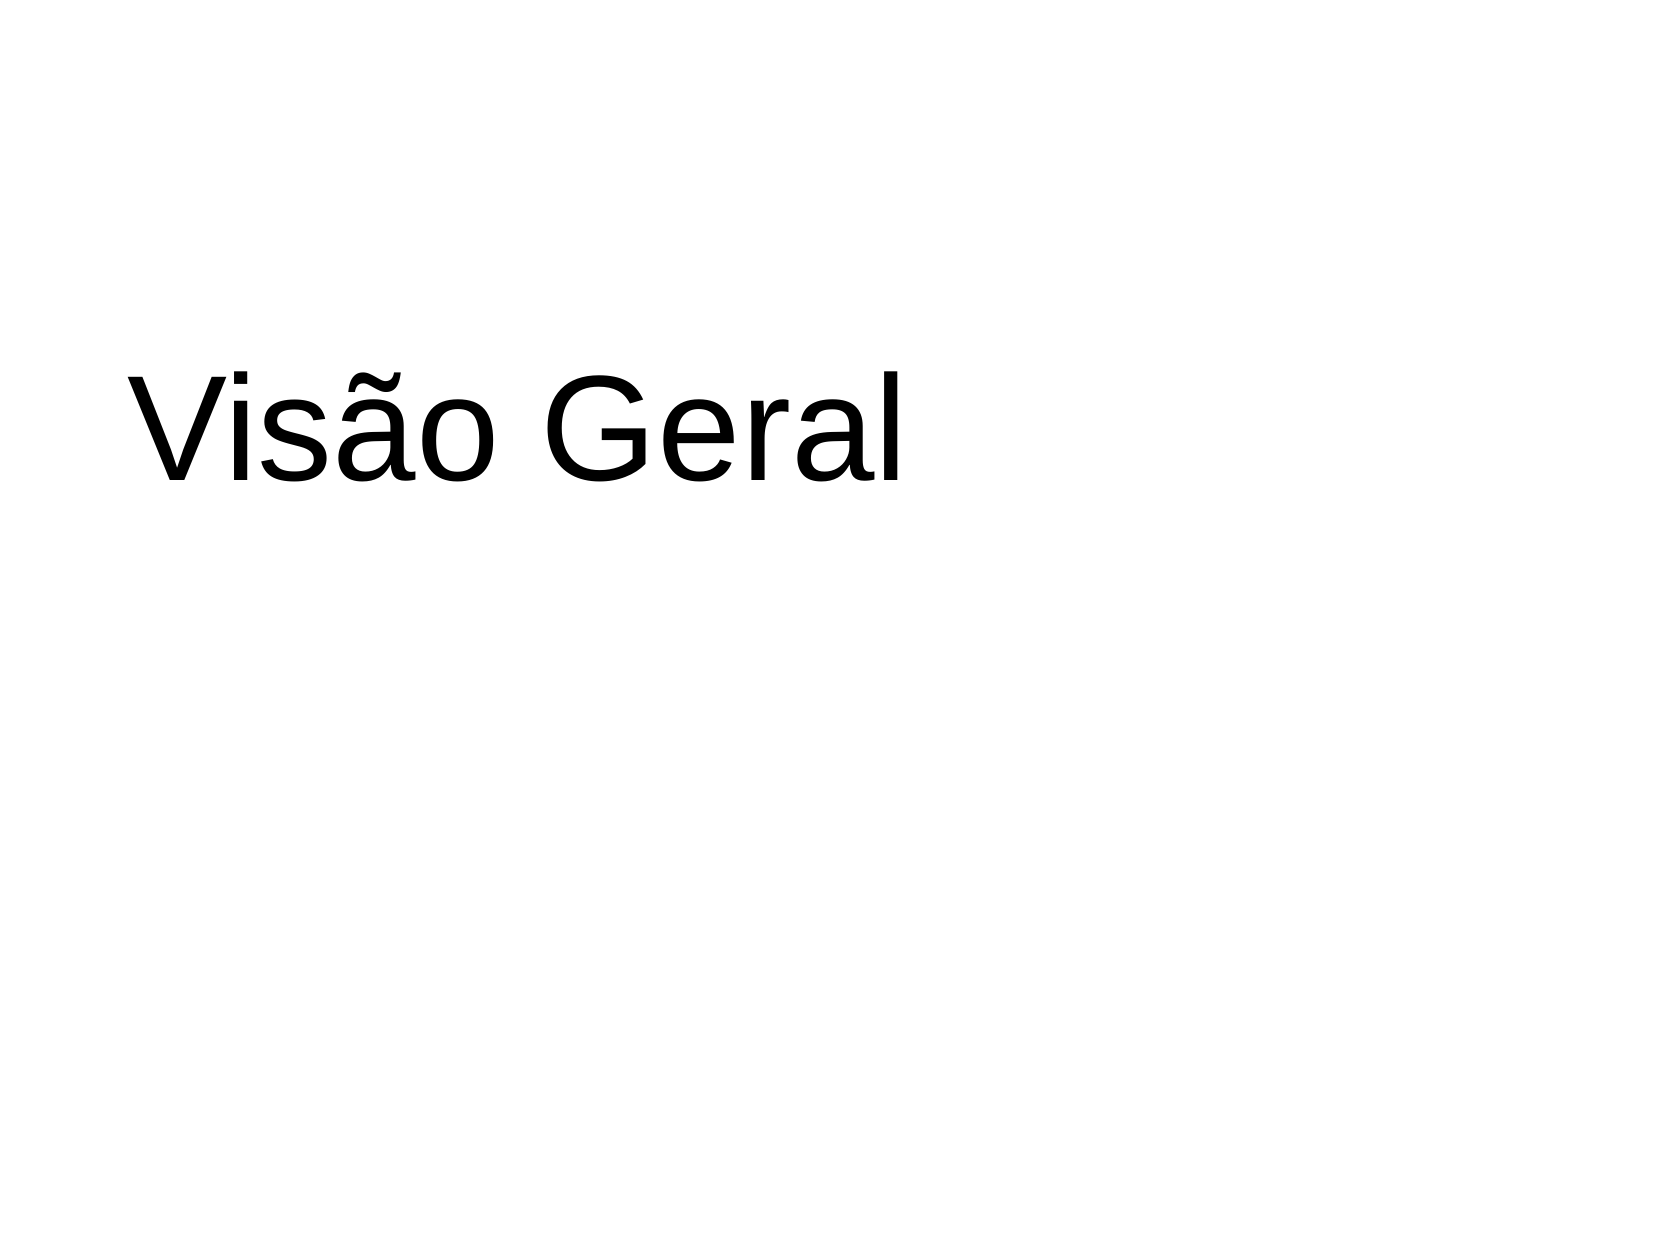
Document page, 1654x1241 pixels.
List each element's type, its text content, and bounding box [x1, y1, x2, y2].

text_box Visão Geral [112, 337, 924, 520]
